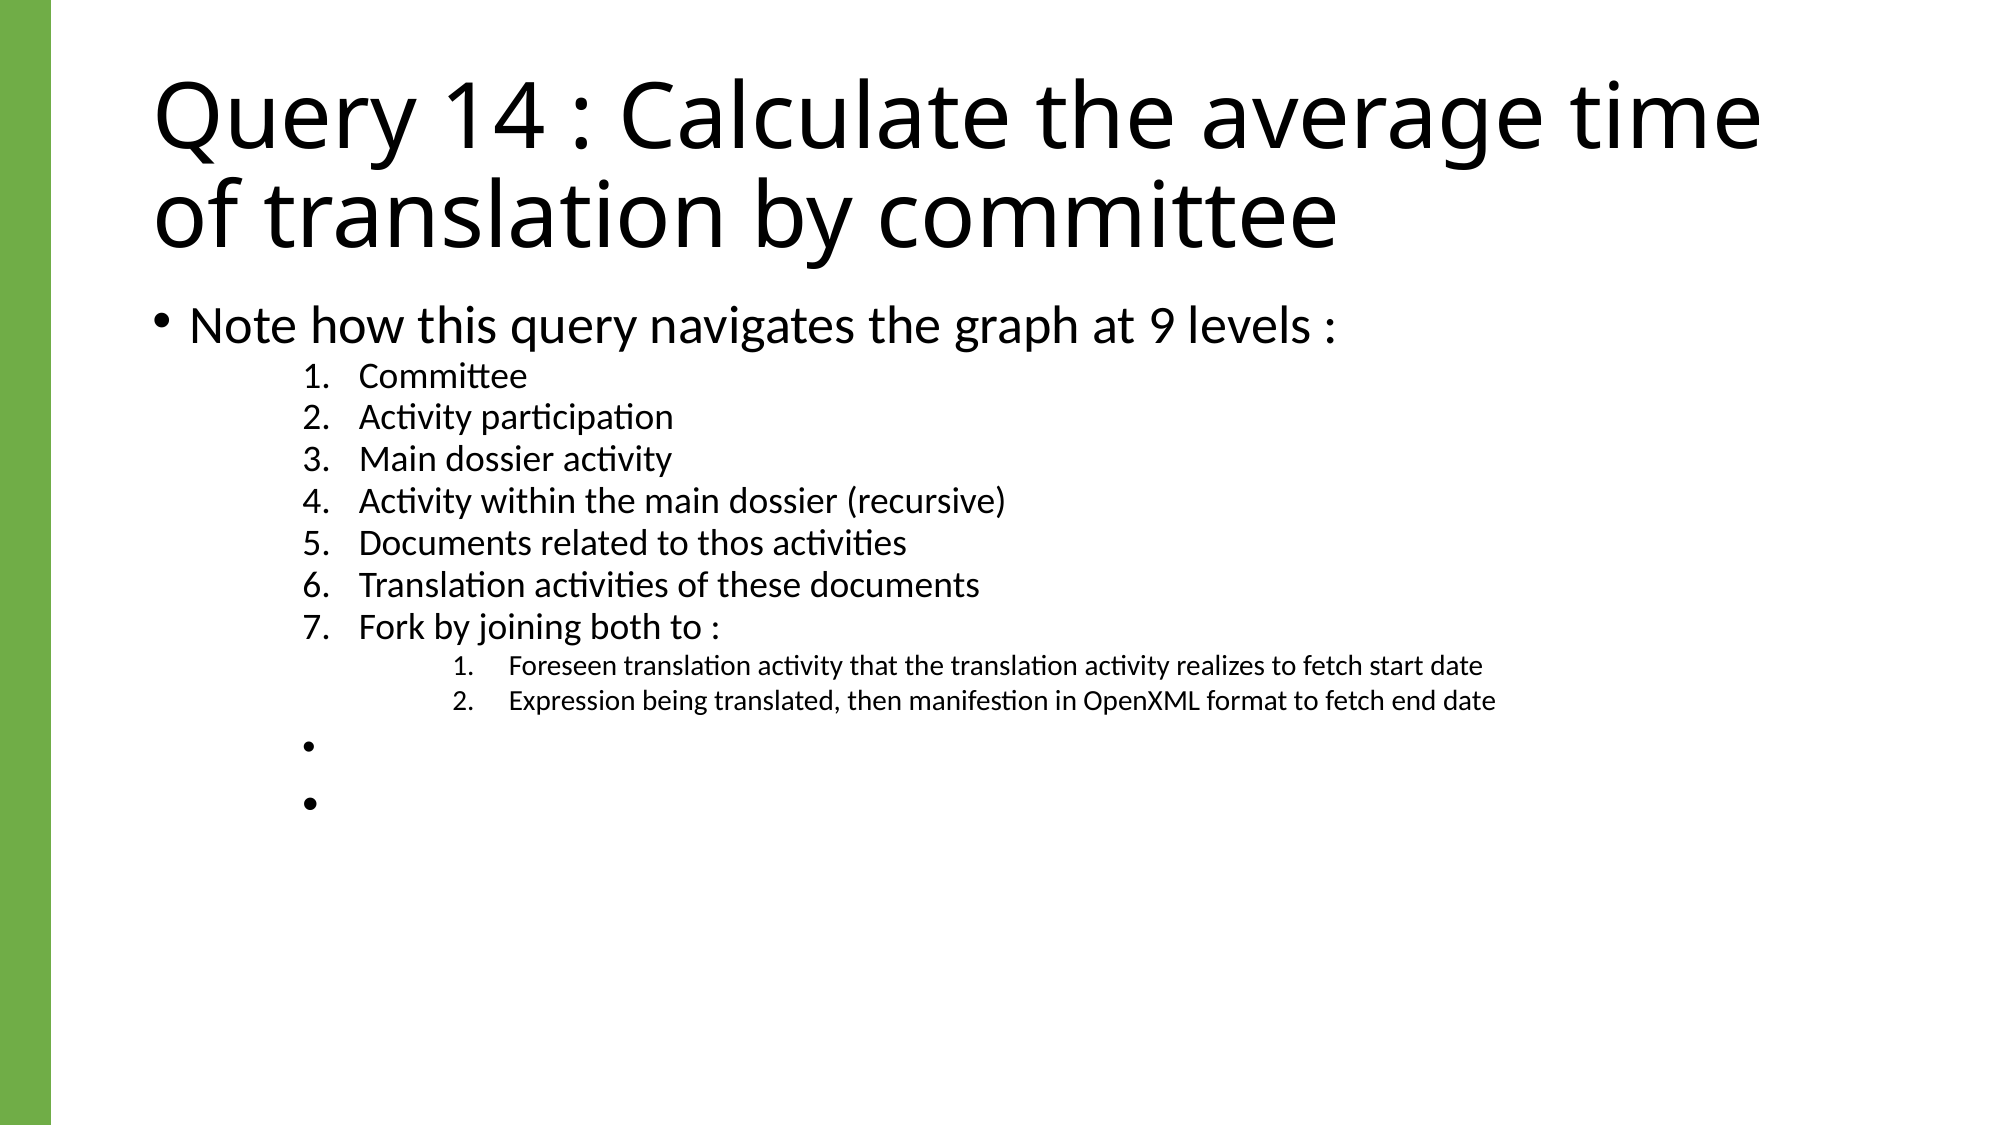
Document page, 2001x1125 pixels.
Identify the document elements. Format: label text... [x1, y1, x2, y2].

title Query 14 : Calculate the average time of translation by committee [137, 59, 1863, 278]
list Note how this query navigates the graph at 9 levels : Committee Activity participation Main dossier activity Activity within the main dossier (recursive) Documents related to thos activities Translation activities of these documents Fork by joining both to : Foreseen translation activity that the translation activity realizes to fetch start date Expression being translated, then manifestion in OpenXML format to fetch end date [137, 299, 1863, 1079]
text_box [0, 0, 51, 1125]
